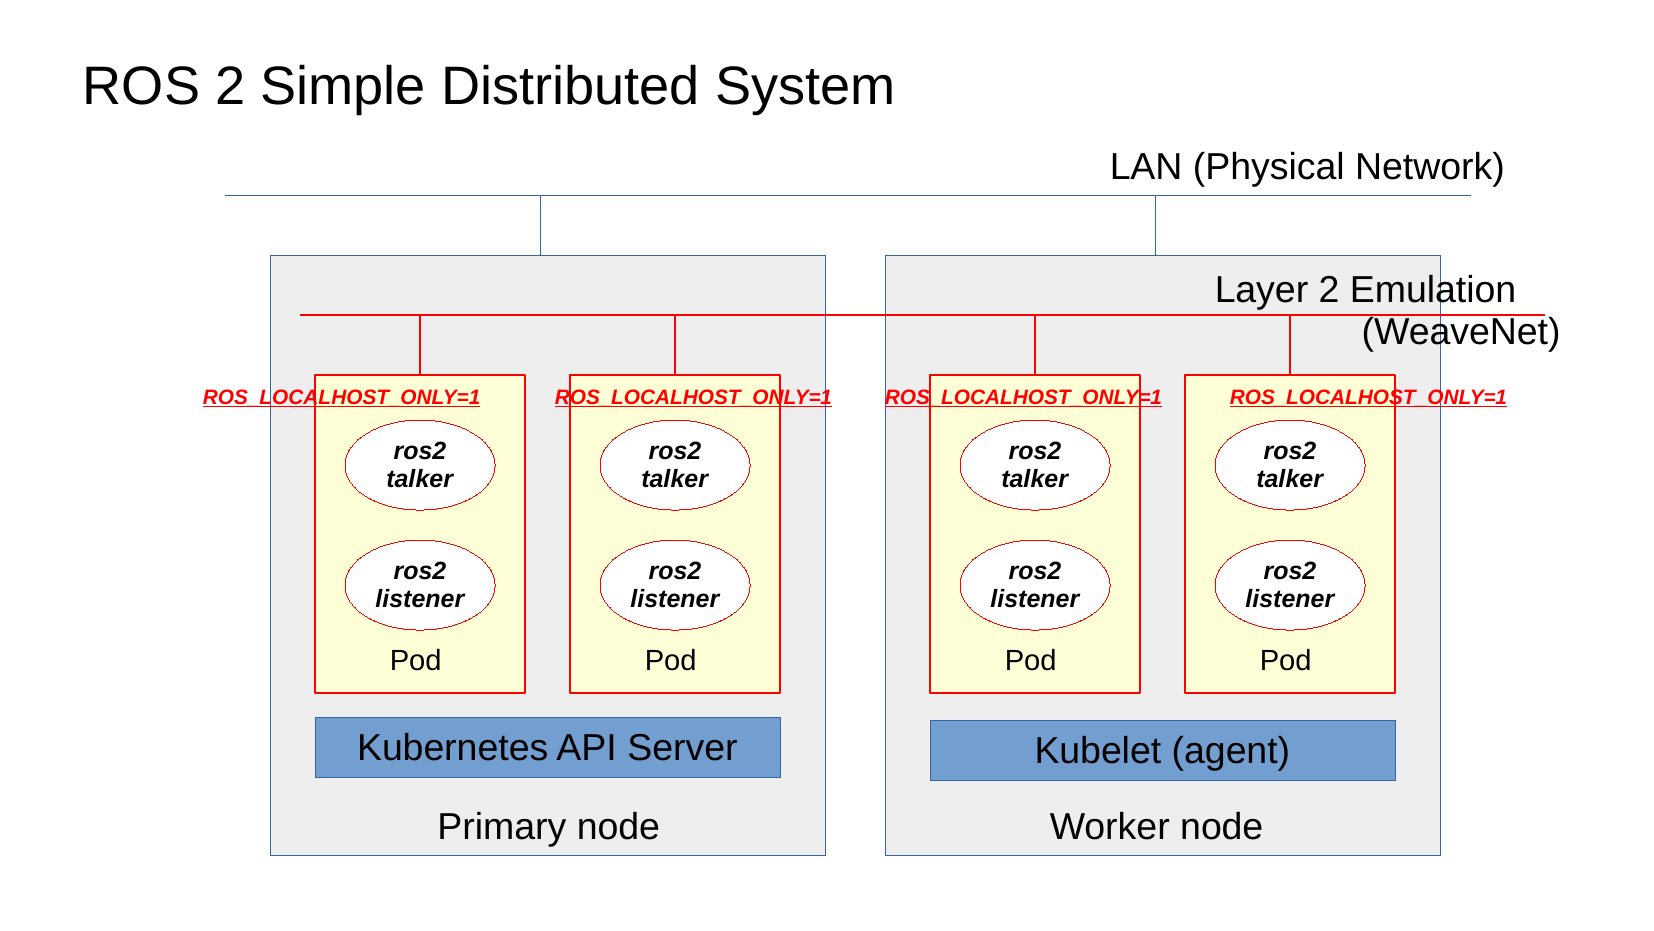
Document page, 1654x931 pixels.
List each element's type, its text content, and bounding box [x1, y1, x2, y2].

text_box ROS_LOCALHOST_ONLY=1 [1215, 378, 1522, 436]
text_box Worker node [1035, 798, 1279, 856]
text_box Pod [375, 636, 478, 694]
text_box ROS_LOCALHOST_ONLY=1 [540, 378, 847, 436]
text_box Primary node [422, 798, 676, 856]
text_box LAN (Physical Network) [1095, 138, 1558, 196]
text_box Pod [630, 636, 733, 694]
text_box ROS_LOCALHOST_ONLY=1 [188, 378, 496, 436]
text_box Kubernetes API Server [315, 717, 781, 778]
text_box Layer 2 Emulation (WeaveNet) [1200, 261, 1654, 361]
text_box [885, 255, 1441, 314]
text_box ros2 listener [1215, 540, 1366, 631]
text_box ros2 talker [960, 436, 1111, 511]
text_box ros2 listener [345, 540, 496, 631]
text_box ros2 talker [345, 436, 496, 511]
text_box Pod [990, 636, 1093, 694]
text_box [885, 316, 1441, 856]
text_box ros2 talker [1215, 436, 1366, 511]
text_box ros2 listener [600, 540, 751, 631]
text_box ROS_LOCALHOST_ONLY=1 [870, 378, 1177, 436]
text_box ros2 talker [600, 436, 751, 511]
text_box Kubelet (agent) [930, 720, 1396, 781]
title ROS 2 Simple Distributed System [82, 52, 1571, 121]
text_box ros2 listener [960, 540, 1111, 631]
text_box Pod [1245, 636, 1348, 694]
text_box [270, 255, 826, 856]
